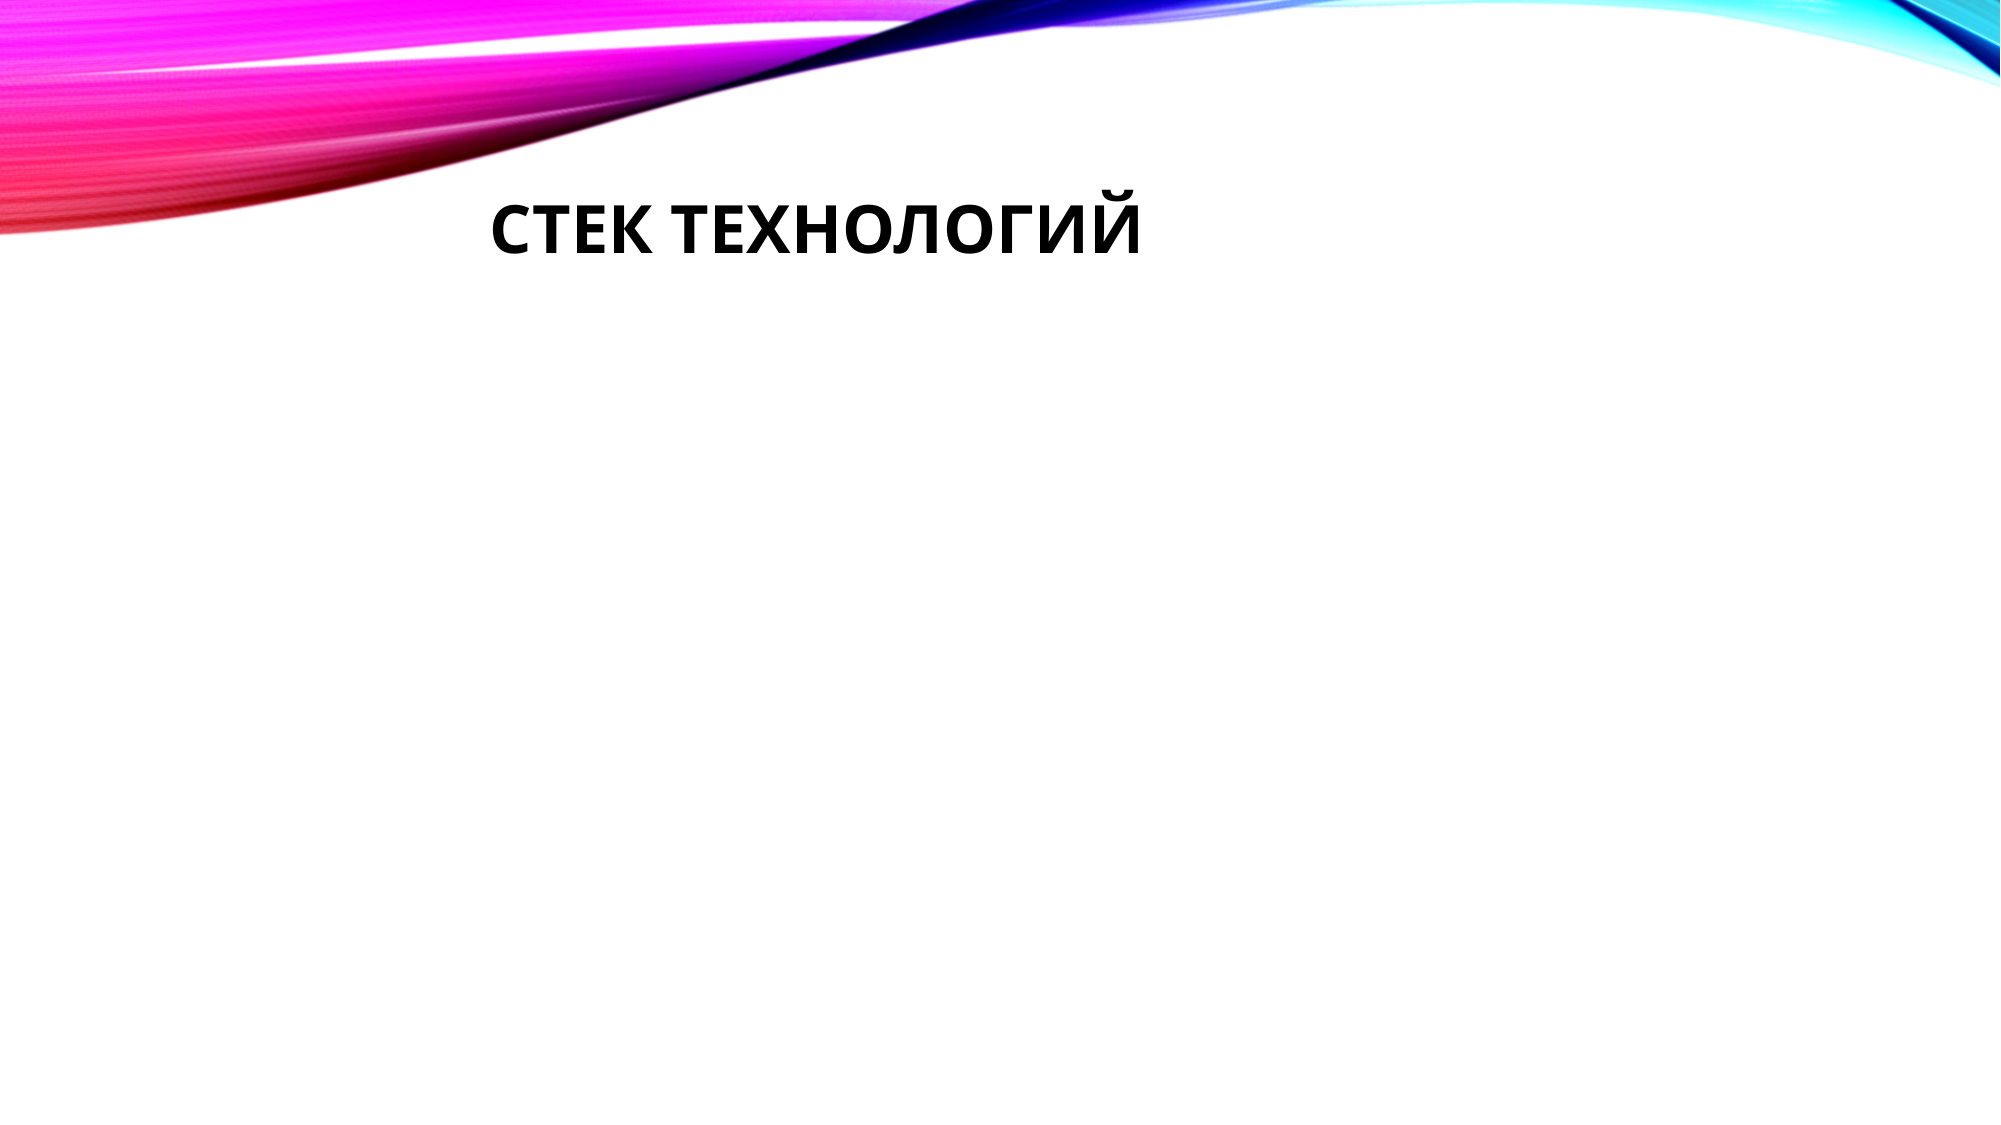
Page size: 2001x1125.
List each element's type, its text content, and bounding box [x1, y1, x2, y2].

title Стек технологий [474, 125, 1888, 338]
